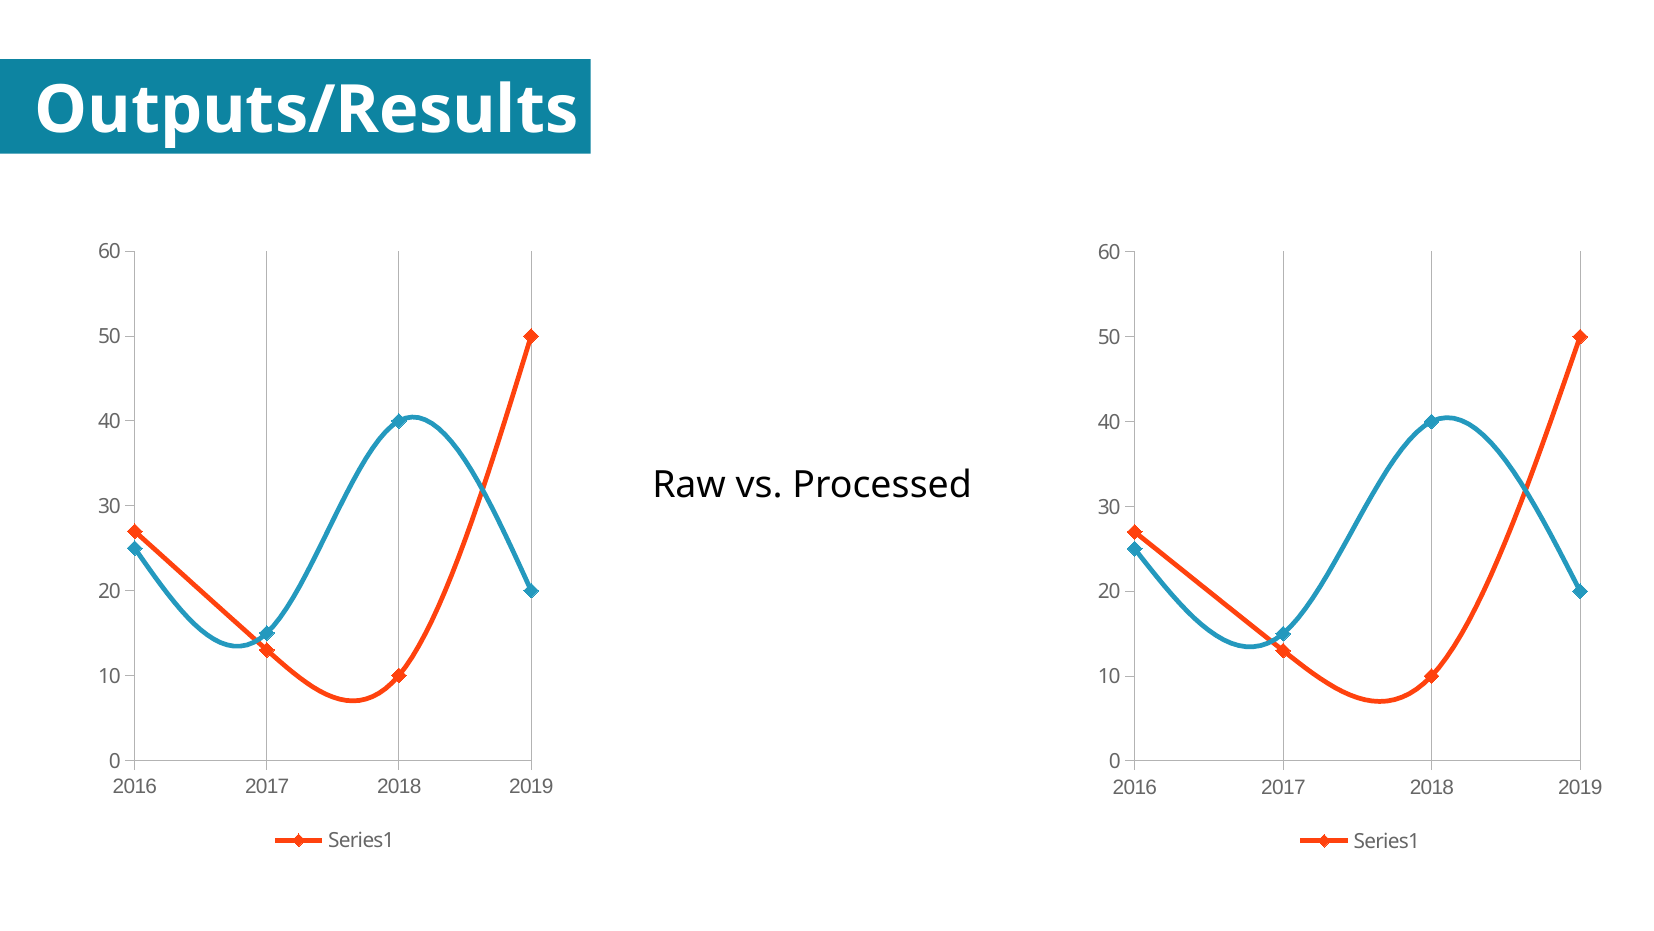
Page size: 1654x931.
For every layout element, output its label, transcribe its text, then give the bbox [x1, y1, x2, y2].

chart [1087, 225, 1613, 863]
title Outputs/Results [0, 47, 579, 166]
chart [88, 224, 563, 863]
text_box Raw vs. Processed [637, 450, 1051, 601]
